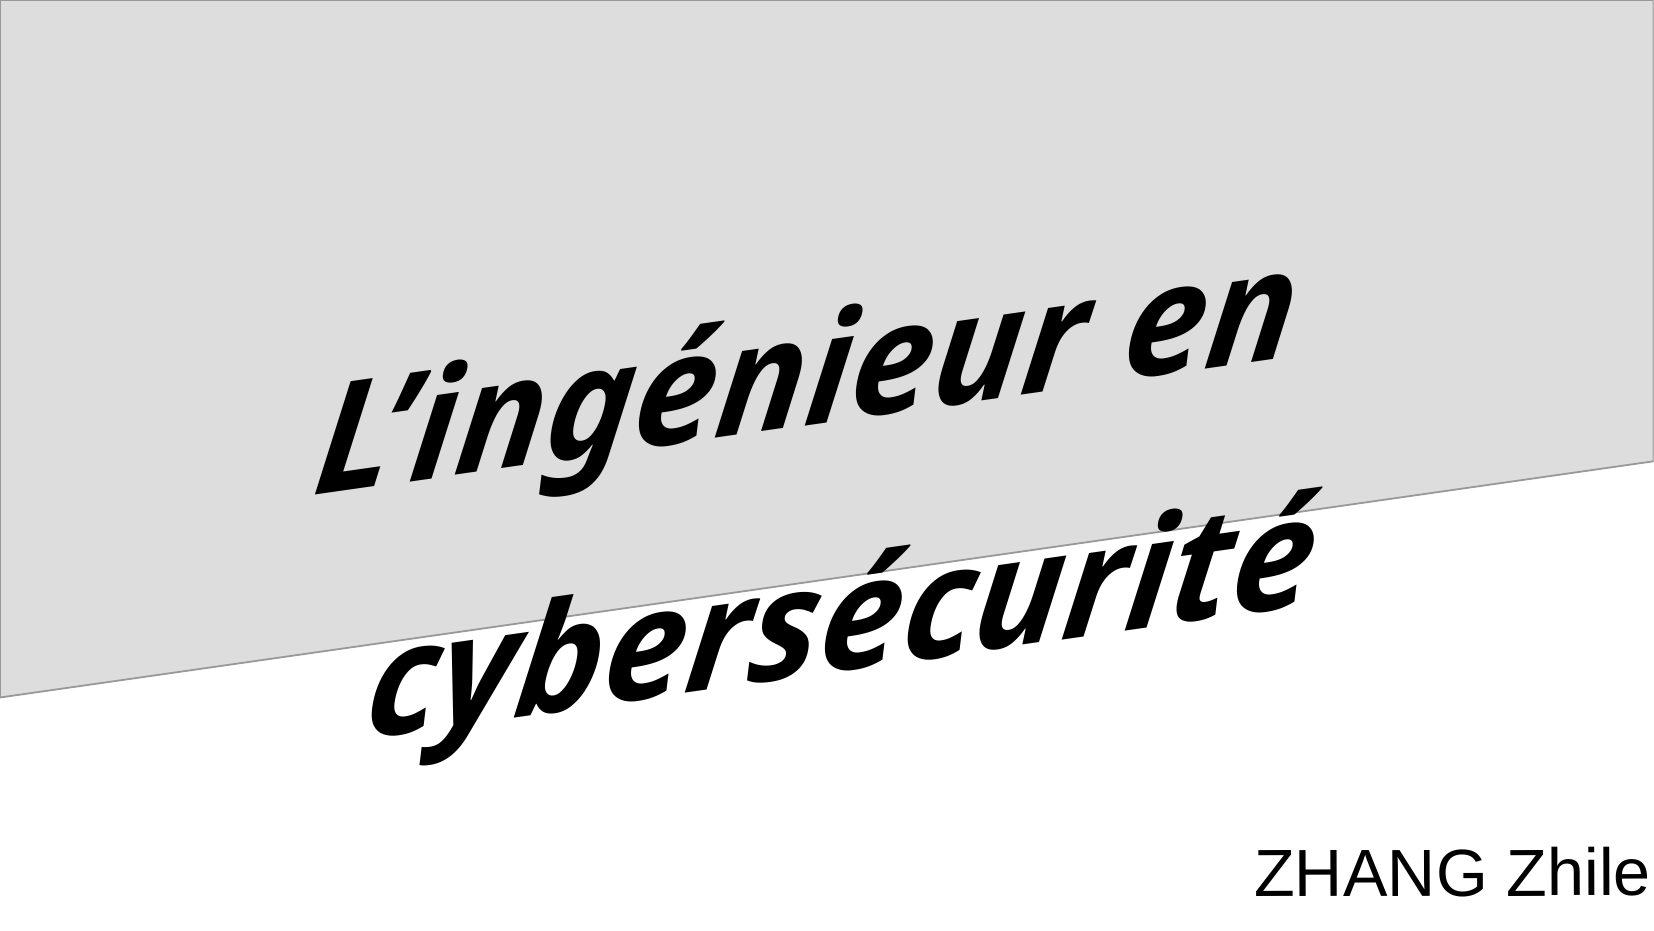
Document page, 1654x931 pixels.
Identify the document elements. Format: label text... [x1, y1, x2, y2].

title L’ingénieur en cybersécurité [45, 147, 1578, 848]
text_box ZHANG Zhile [1210, 797, 1653, 931]
